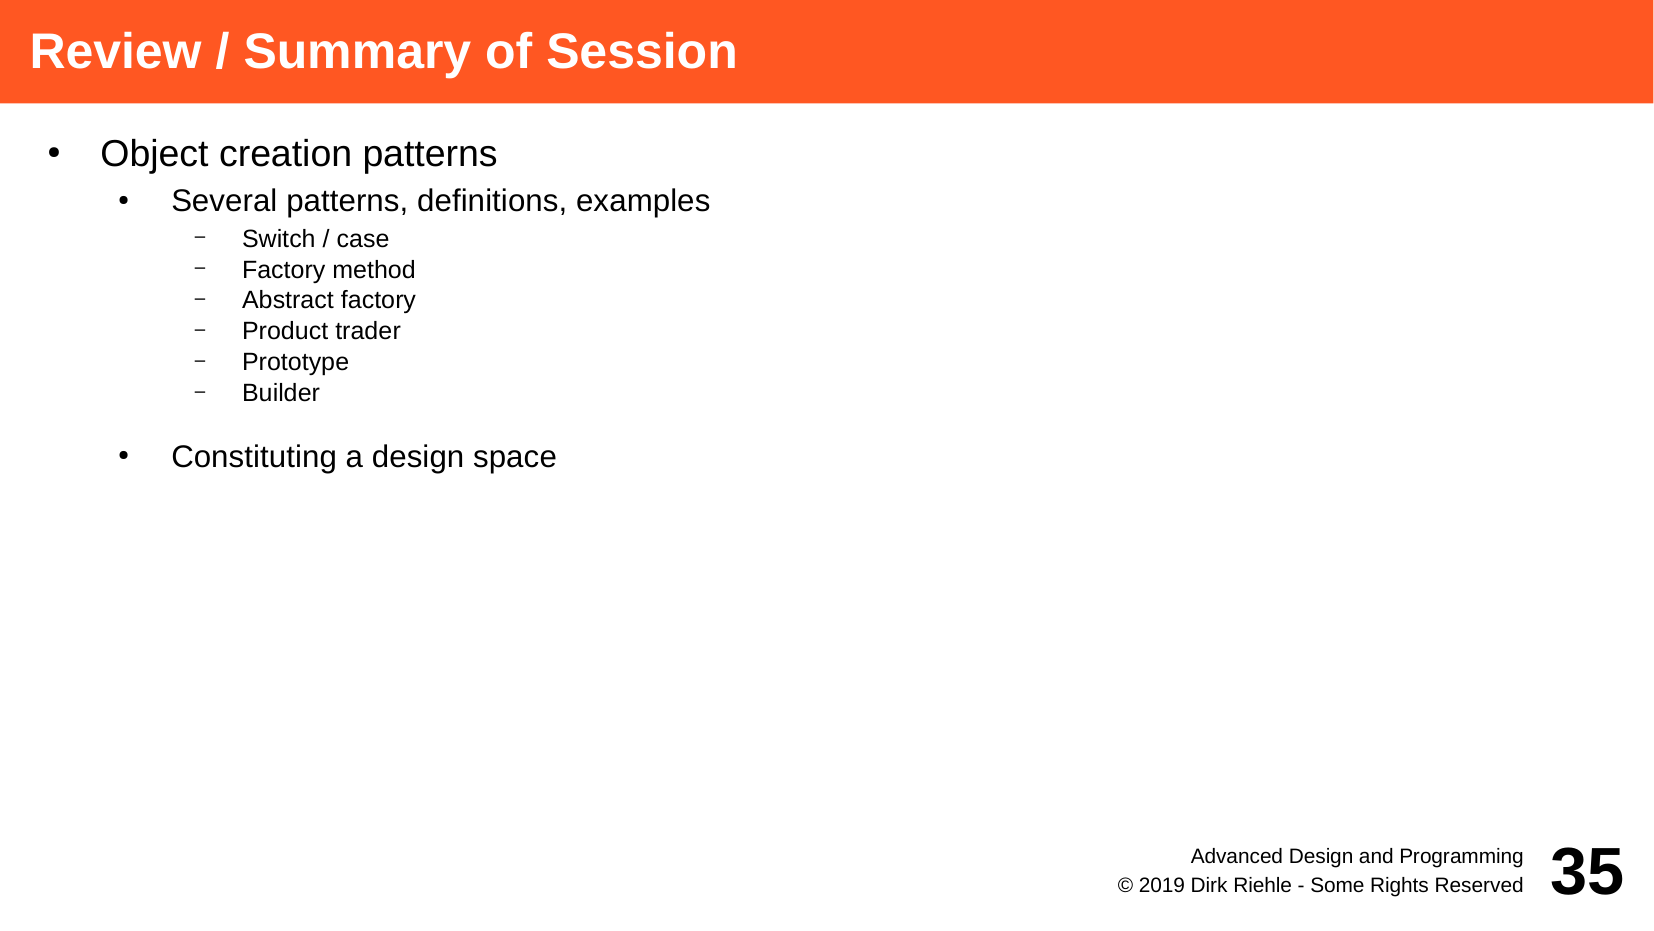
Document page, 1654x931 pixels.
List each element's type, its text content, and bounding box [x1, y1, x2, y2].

title Review / Summary of Session [0, 0, 1654, 104]
list Object creation patterns Several patterns, definitions, examples Switch / case Factory method Abstract factory Product trader Prototype Builder Constituting a design space [29, 132, 1625, 813]
